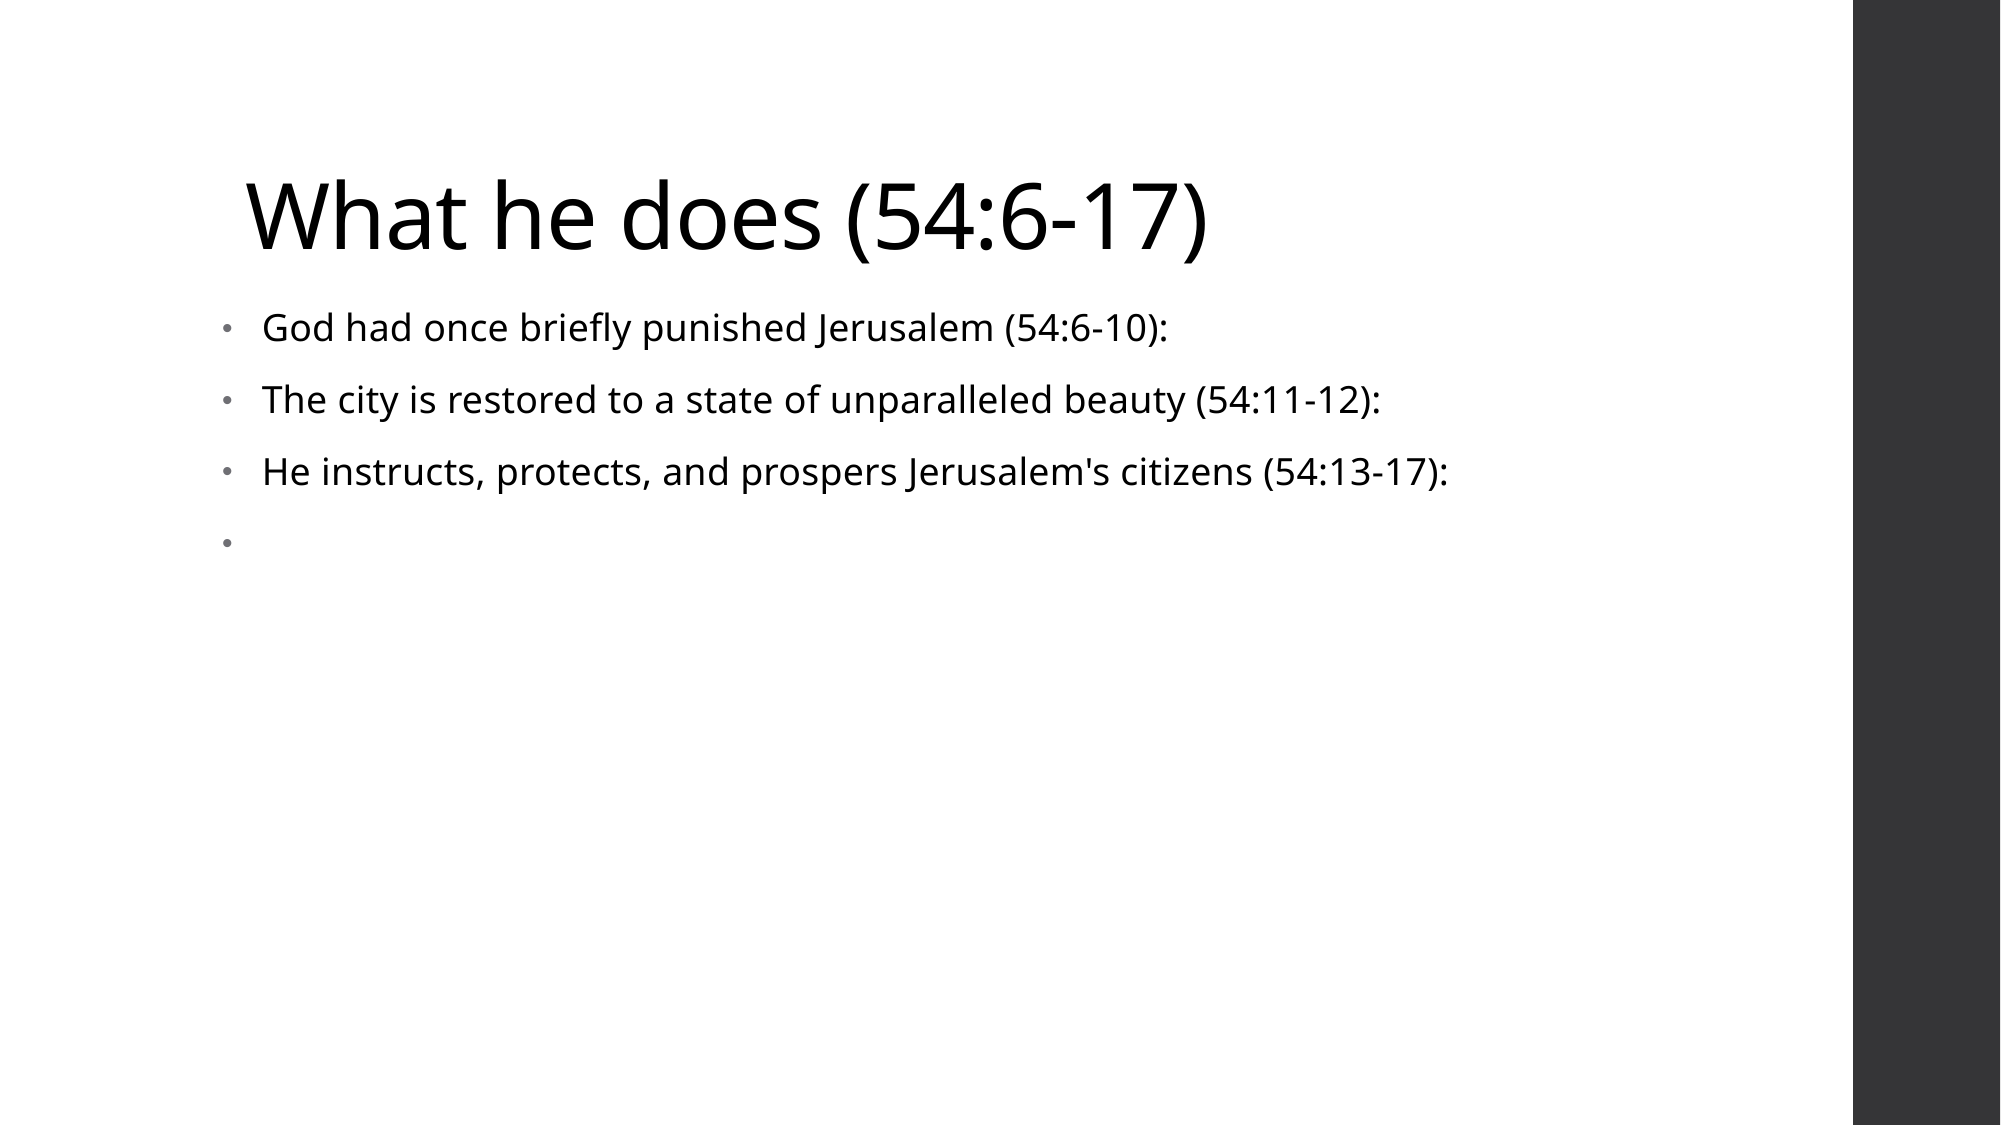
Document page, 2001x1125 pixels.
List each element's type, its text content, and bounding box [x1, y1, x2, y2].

list God had once briefly punished Jerusalem (54:6-10): The city is restored to a state of unparalleled beauty (54:11-12): He instructs, protects, and prospers Jerusalem's citizens (54:13-17): [206, 299, 1617, 1014]
title What he does (54:6-17) [206, 60, 1797, 278]
